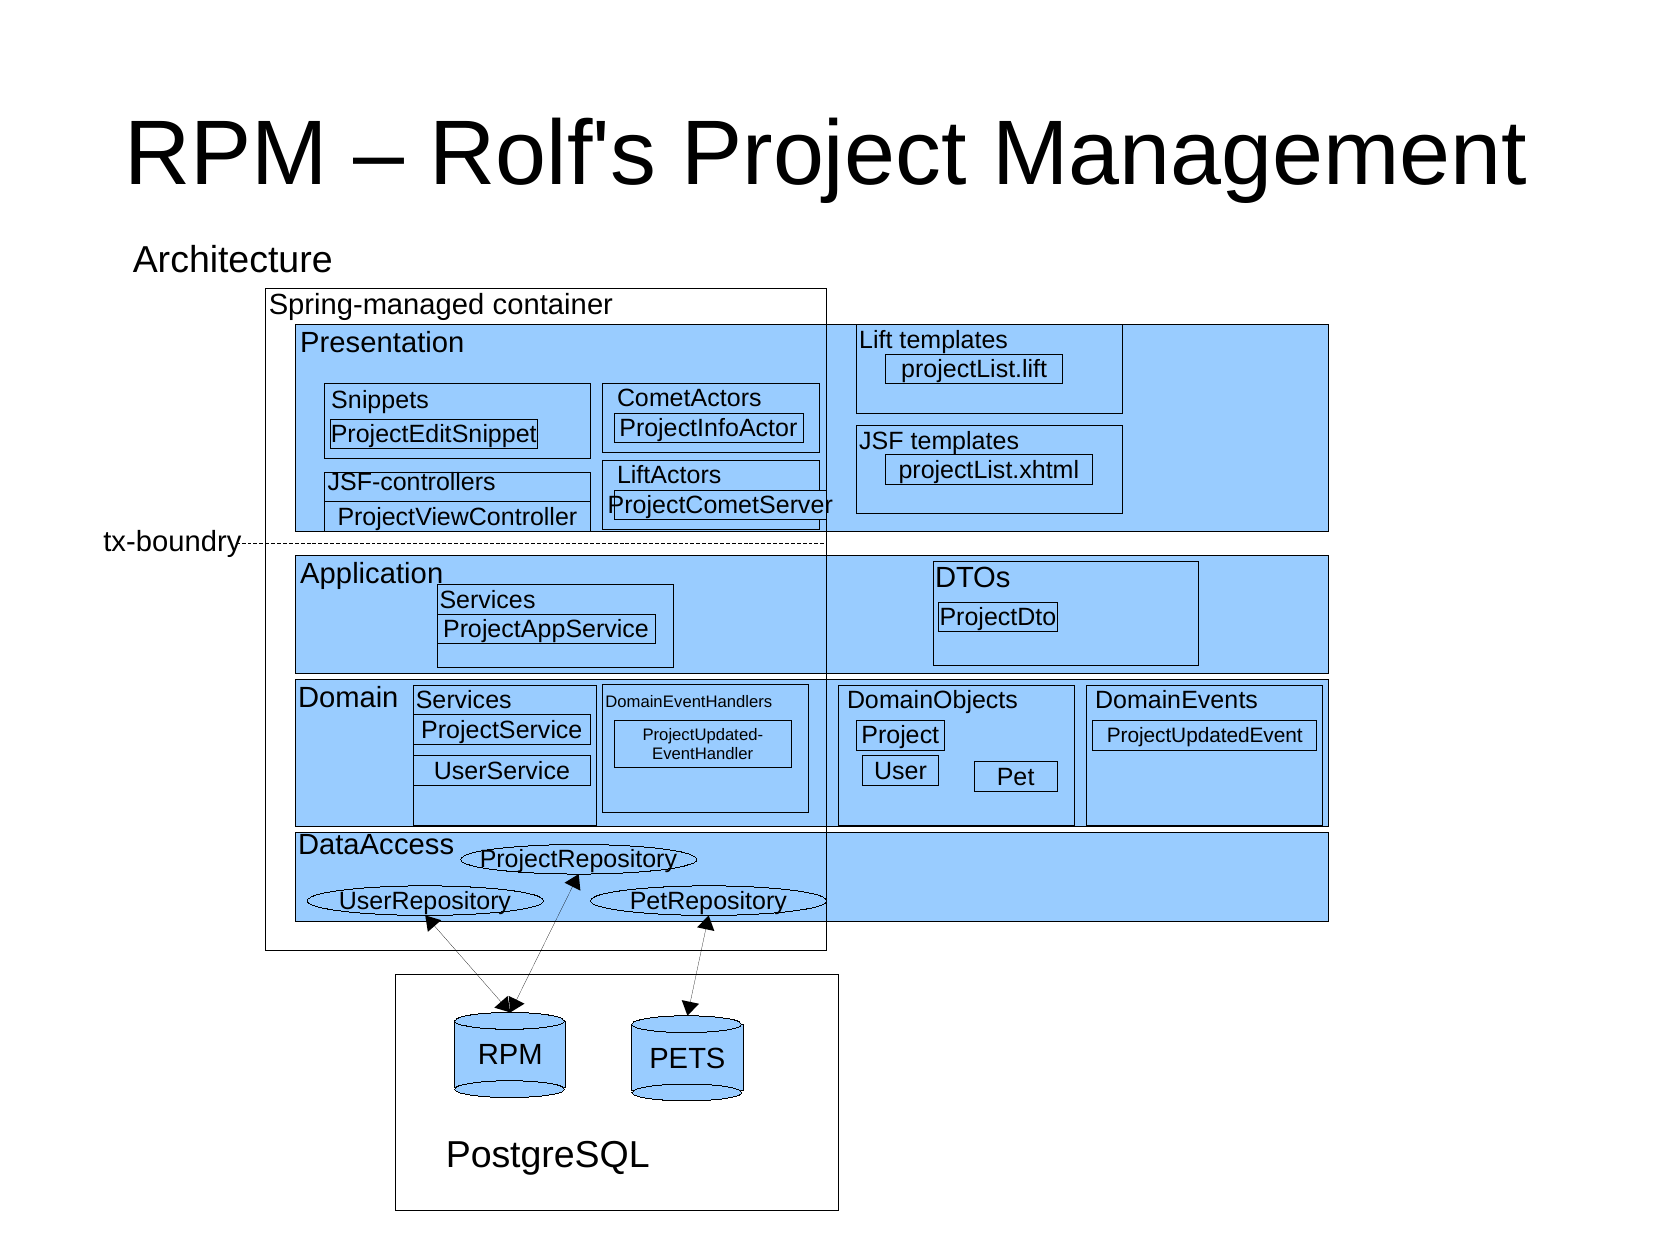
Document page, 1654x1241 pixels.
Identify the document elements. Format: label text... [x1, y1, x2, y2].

text_box RPM [454, 1021, 566, 1088]
text_box Services [424, 578, 551, 622]
text_box DomainObjects [832, 678, 1034, 722]
text_box [470, 832, 826, 922]
text_box DTOs [920, 553, 1026, 602]
text_box [827, 555, 1329, 674]
text_box tx-boundry [88, 517, 256, 565]
text_box UserRepository [307, 885, 544, 916]
text_box Presentation [285, 318, 480, 367]
text_box Project [856, 722, 945, 751]
text_box Application [285, 549, 459, 597]
text_box ProjectUpdatedEvent [1092, 720, 1317, 751]
text_box DomainEventHandlers [590, 685, 788, 719]
text_box [827, 324, 1329, 532]
text_box Domain [283, 673, 415, 721]
text_box Spring-managed container [266, 289, 629, 329]
text_box Pet [974, 761, 1058, 792]
title RPM – Rolf's Project Management [82, 49, 1571, 257]
text_box ProjectService [413, 714, 591, 745]
text_box User [862, 755, 939, 786]
text_box PostgreSQL [431, 1126, 665, 1184]
text_box JSF templates [844, 419, 1035, 463]
text_box [454, 1012, 565, 1030]
text_box PetRepository [590, 885, 826, 916]
text_box ProjectDto [938, 602, 1058, 632]
text_box [631, 1015, 742, 1033]
text_box projectList.lift [885, 354, 1063, 384]
text_box CometActors [602, 376, 777, 419]
text_box LiftActors [602, 453, 737, 496]
text_box JSF-controllers [312, 460, 550, 504]
text_box ProjectViewController [324, 501, 591, 532]
text_box DataAccess [283, 820, 470, 869]
text_box [631, 1084, 742, 1101]
text_box [710, 904, 826, 922]
text_box ProjectEditSnippet [330, 419, 538, 449]
text_box [454, 1080, 565, 1098]
text_box [295, 679, 826, 827]
text_box ProjectUpdated- EventHandler [614, 720, 792, 768]
text_box UserService [413, 755, 591, 786]
text_box Spring-managed container [253, 280, 629, 329]
text_box ProjectInfoActor [614, 413, 804, 443]
text_box DomainEvents [1080, 678, 1273, 722]
text_box ProjectRepository [460, 844, 697, 875]
text_box ProjectCometServer [614, 490, 826, 520]
text_box [295, 324, 826, 532]
text_box [827, 832, 1329, 922]
text_box PETS [631, 1024, 744, 1091]
text_box Snippets [316, 377, 444, 421]
text_box [295, 555, 826, 674]
text_box Architecture [118, 231, 348, 288]
text_box [295, 866, 575, 922]
text_box projectList.xhtml [885, 454, 1093, 485]
text_box Lift templates [844, 318, 1024, 362]
text_box Services [401, 678, 527, 722]
text_box ProjectAppService [437, 614, 656, 644]
text_box [827, 679, 1329, 827]
